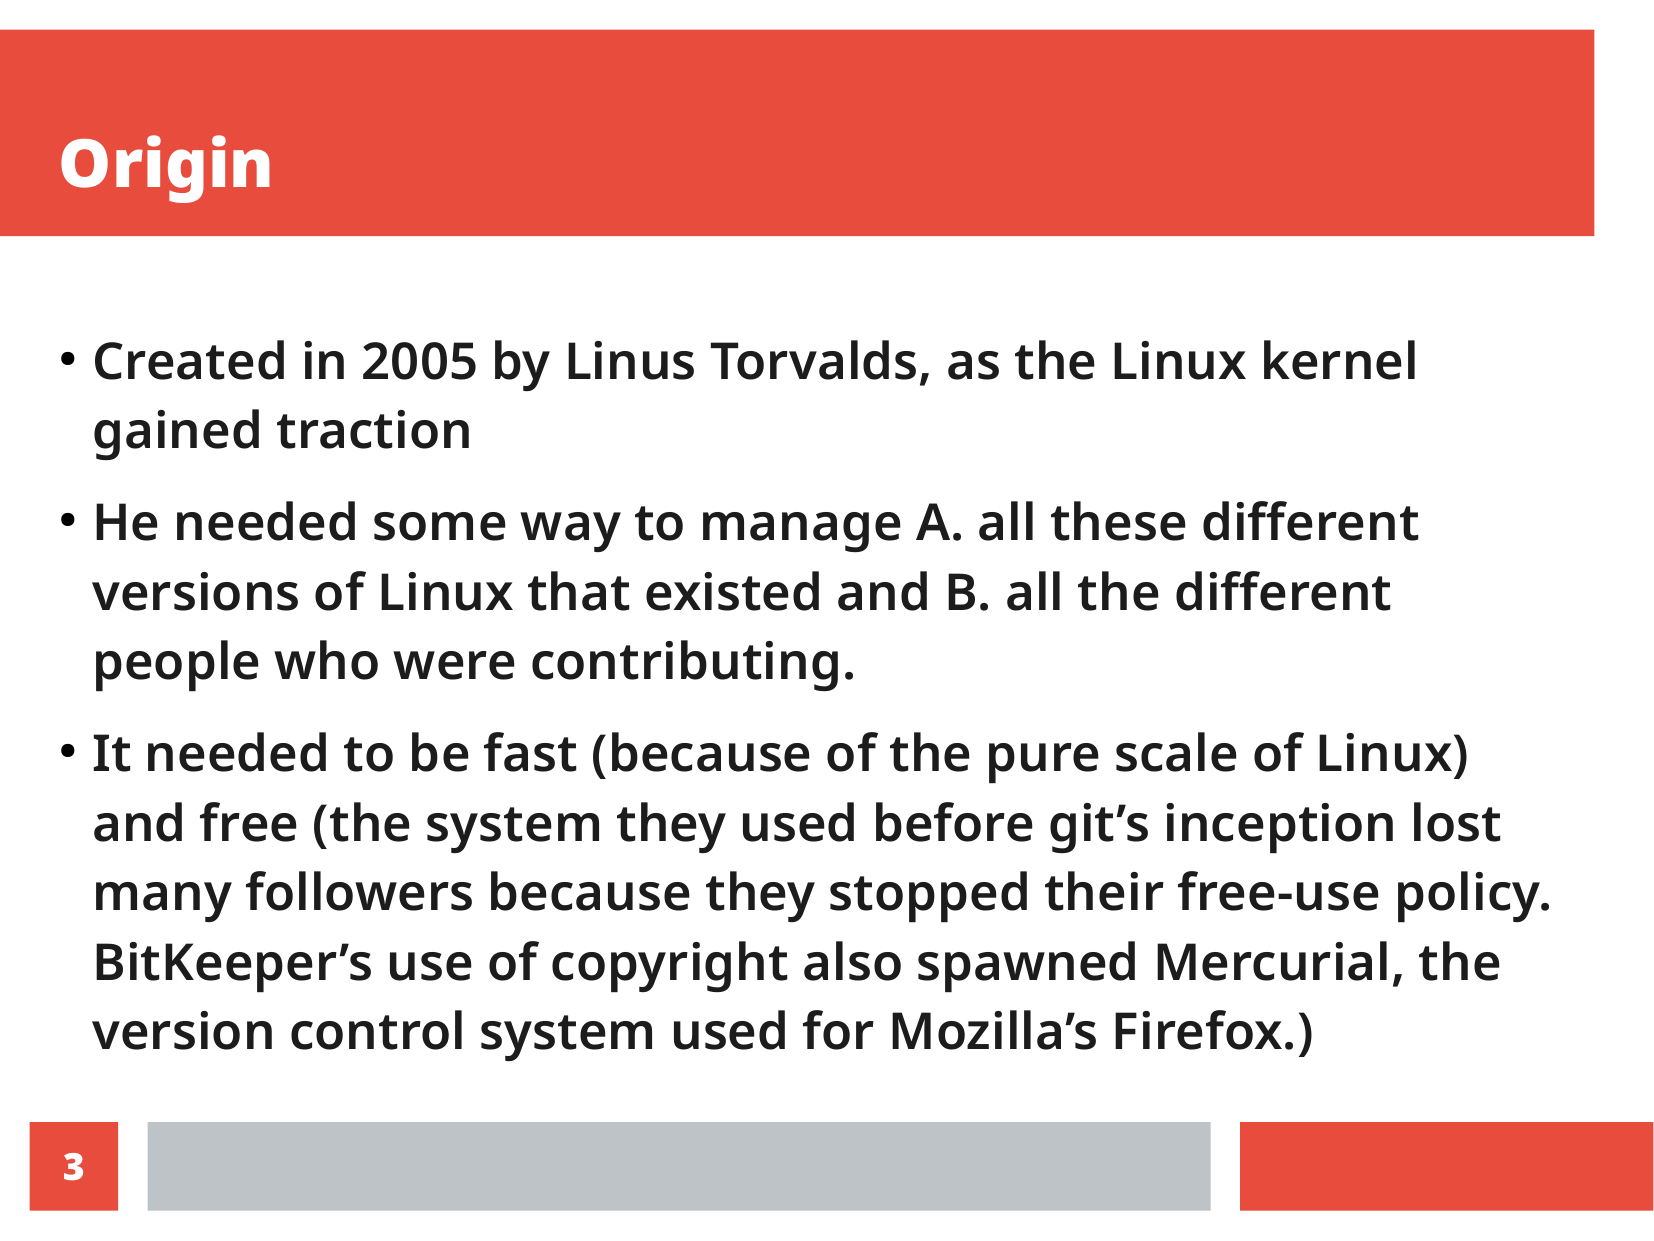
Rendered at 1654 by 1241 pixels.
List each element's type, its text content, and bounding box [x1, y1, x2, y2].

list Created in 2005 by Linus Torvalds, as the Linux kernel gained traction He needed some way to manage A. all these different versions of Linux that existed and B. all the different people who were contributing. It needed to be fast (because of the pure scale of Linux) and free (the system they used before git’s inception lost many followers because they stopped their free-use policy. BitKeeper’s use of copyright also spawned Mercurial, the version control system used for Mozilla’s Firefox.) [59, 324, 1565, 1093]
title Origin [59, 59, 1595, 207]
